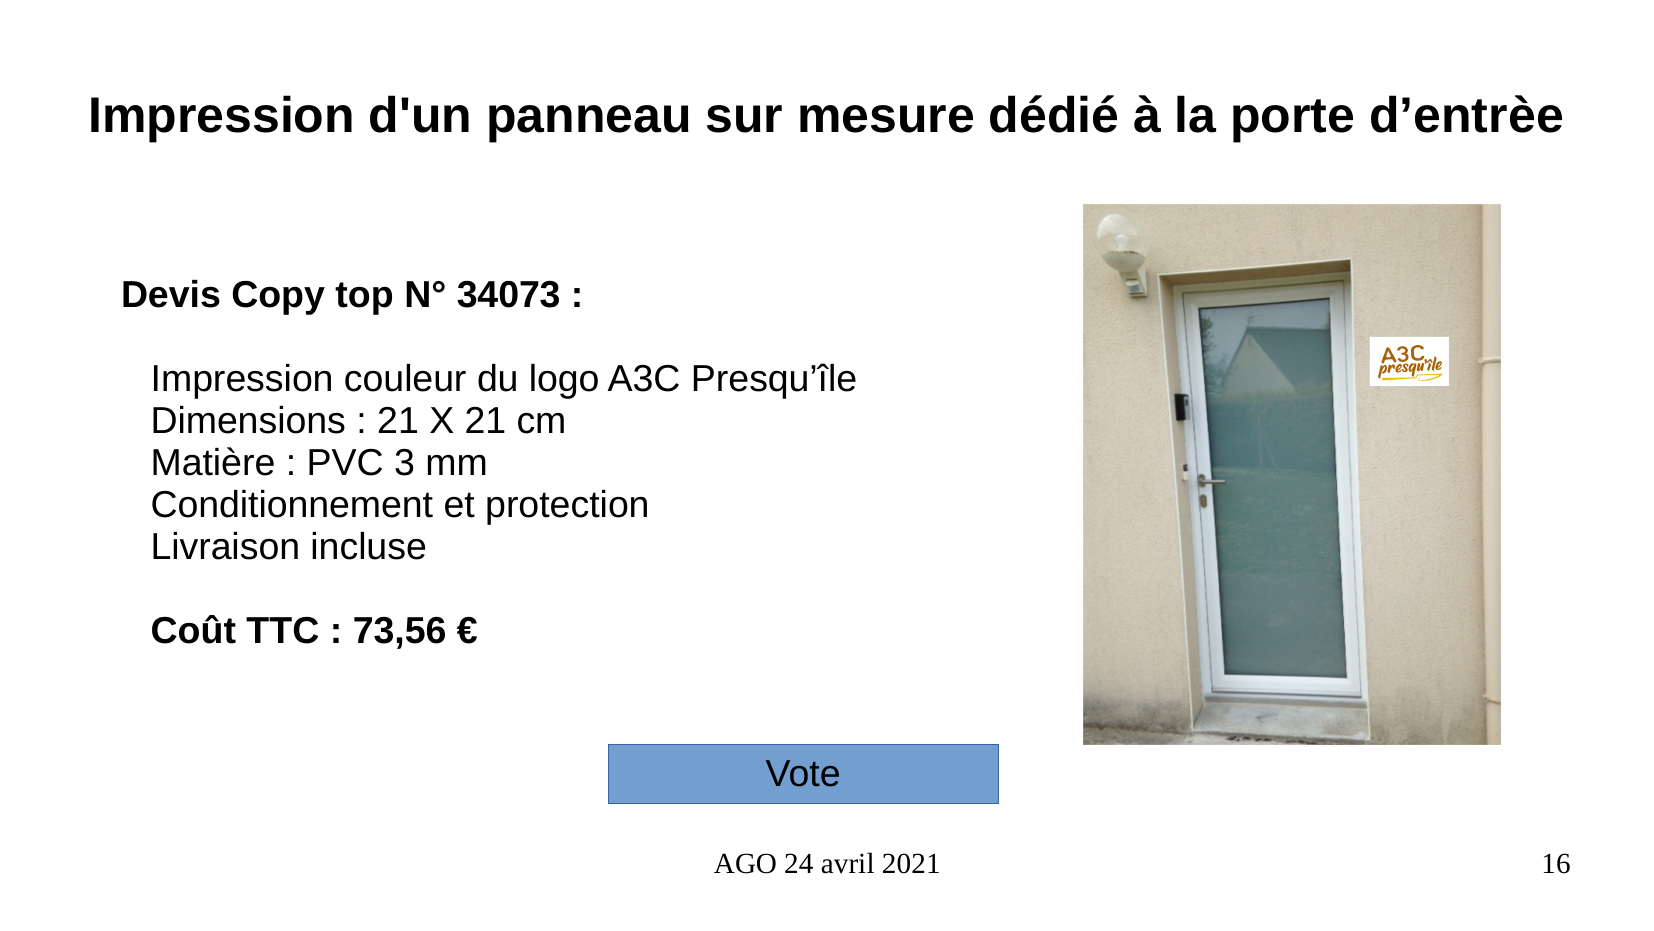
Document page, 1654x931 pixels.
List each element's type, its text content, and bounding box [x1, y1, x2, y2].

picture [1083, 204, 1501, 745]
text_box Vote [608, 744, 999, 804]
text_box [82, 37, 1571, 193]
text_box Devis Copy top N° 34073 : Impression couleur du logo A3C Presqu’île Dimensions : 21 X 21 cm Matière : PVC 3 mm Conditionnement et protection Livraison incluse Coût TTC : 73,56 € [106, 224, 1075, 660]
